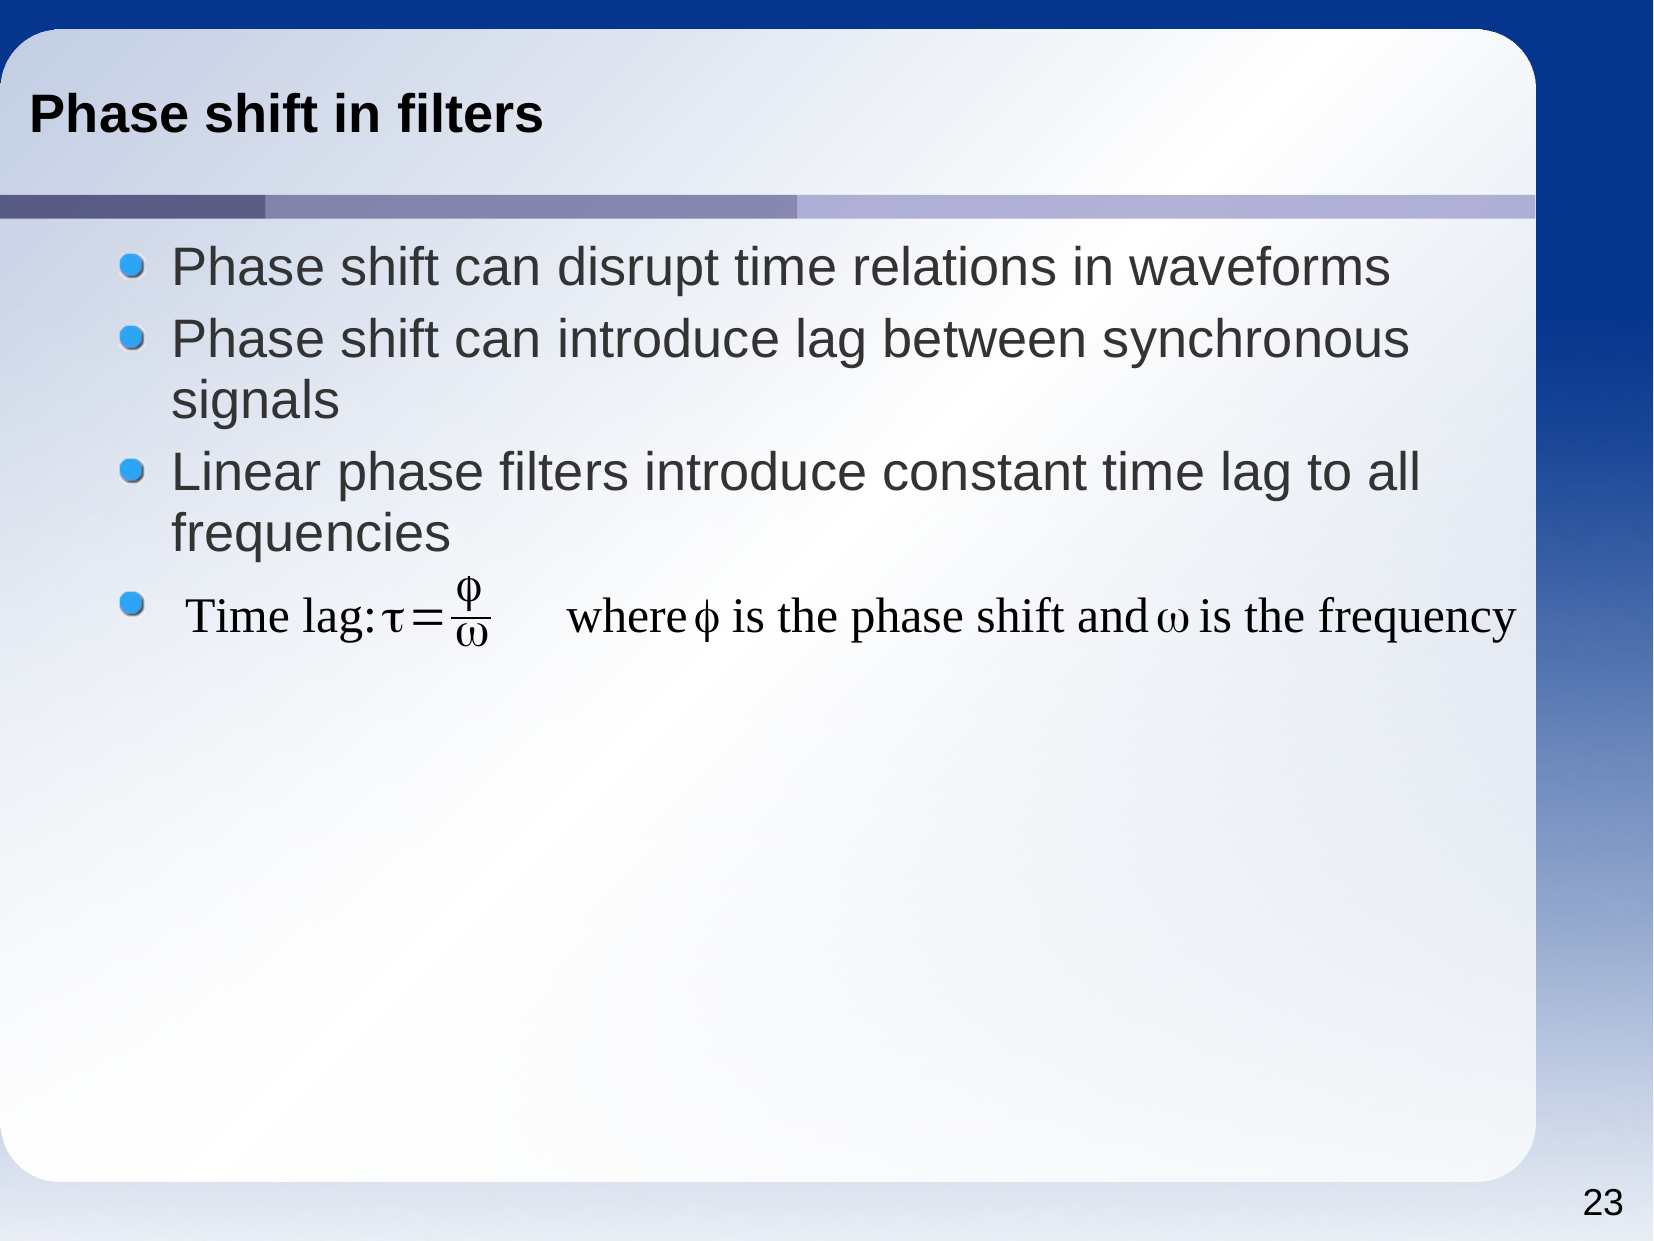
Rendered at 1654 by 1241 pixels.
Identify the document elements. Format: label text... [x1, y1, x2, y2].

list Phase shift can disrupt time relations in waveforms Phase shift can introduce lag between synchronous signals Linear phase filters introduce constant time lag to all frequencies [29, 236, 1506, 1152]
picture [0, 0, 1654, 1241]
title Phase shift in filters [29, 49, 1506, 178]
chart [177, 576, 1526, 650]
